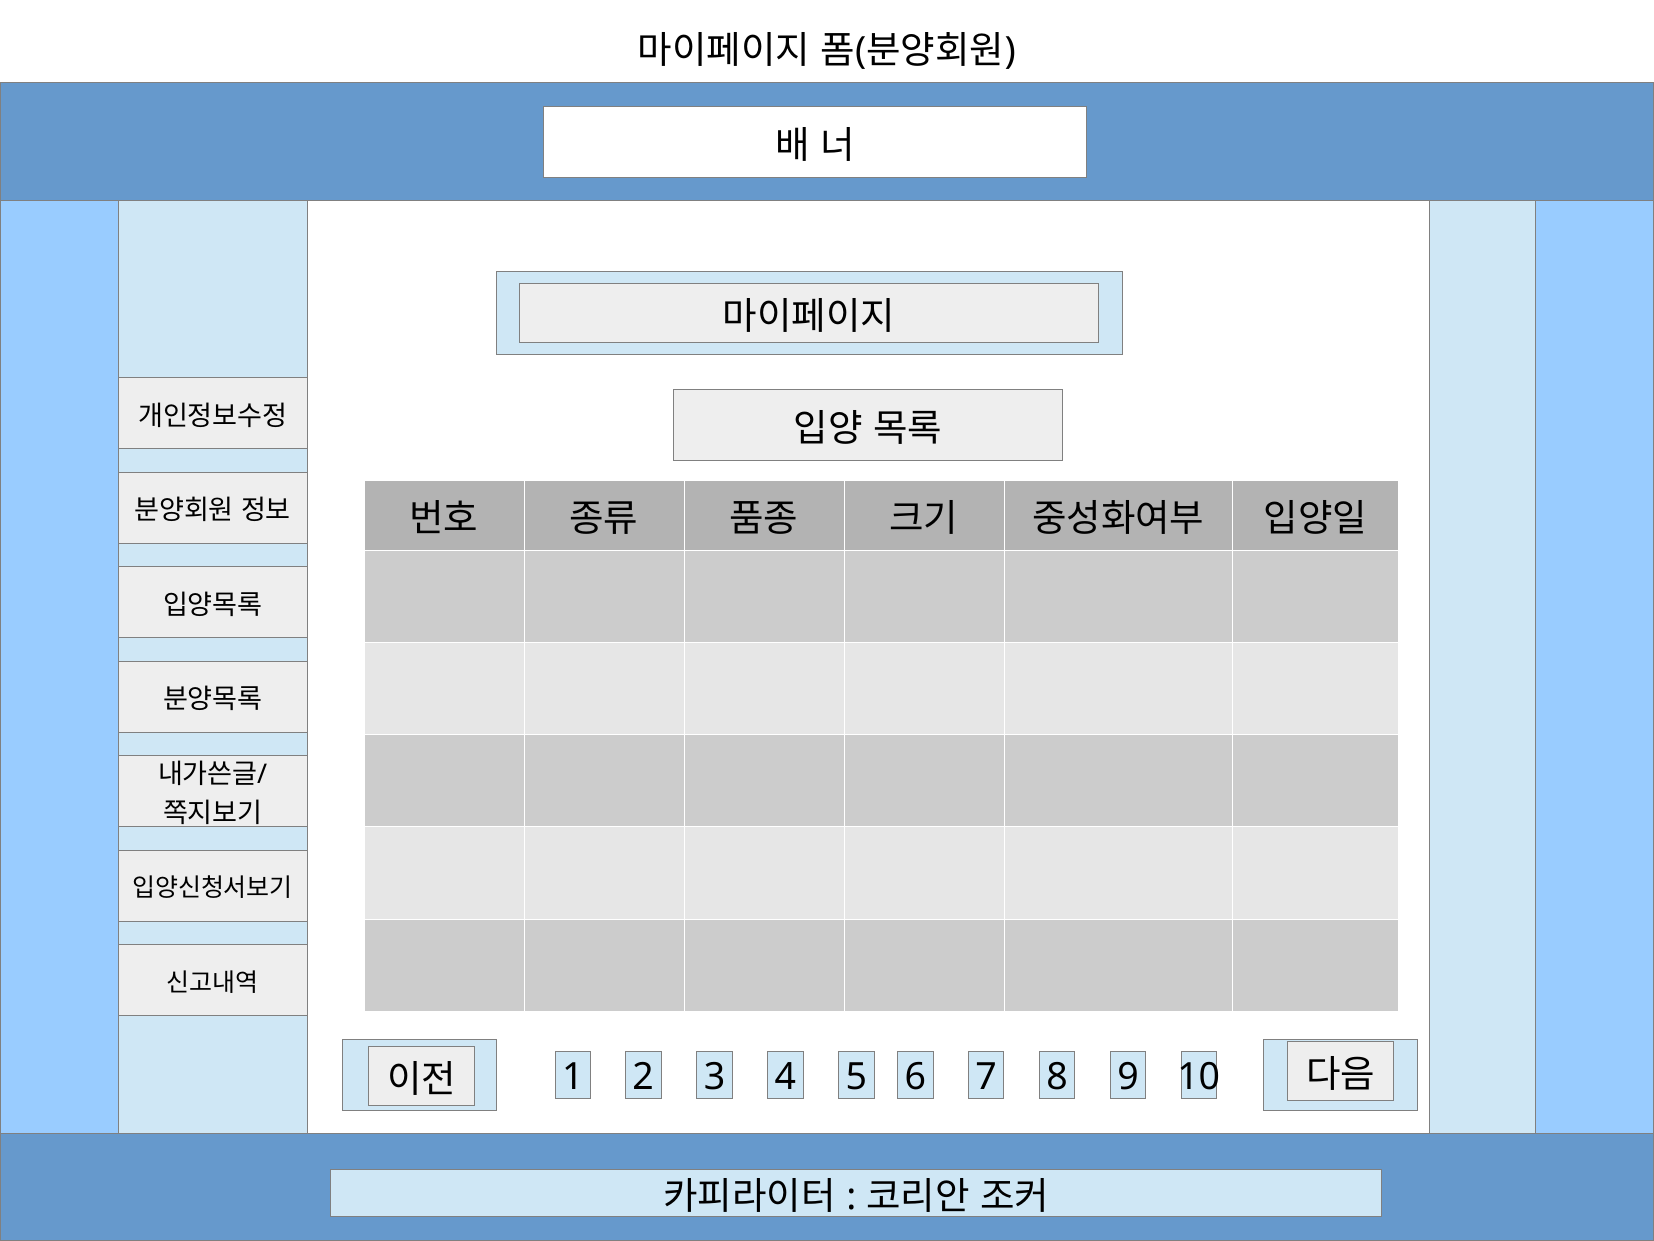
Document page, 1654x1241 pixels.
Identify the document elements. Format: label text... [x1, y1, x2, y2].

text_box 분양목록 [118, 661, 308, 733]
text_box 마이페이지 폼(분양회원) [602, 13, 1052, 71]
table_header 종류 [525, 481, 684, 550]
text_box 입양 목록 [673, 389, 1063, 461]
text_box 6 [897, 1051, 934, 1099]
table_header 중성화여부 [1005, 481, 1232, 550]
table_cell [1233, 920, 1398, 1011]
table_cell [685, 643, 844, 734]
table_cell [525, 827, 684, 919]
text_box 7 [968, 1051, 1004, 1099]
table_cell [525, 735, 684, 826]
text_box 3 [696, 1051, 733, 1099]
text_box 8 [1039, 1051, 1075, 1099]
table_header 크기 [845, 481, 1004, 550]
table_cell [1233, 735, 1398, 826]
text_box 카피라이터 : 코리안 조커 [330, 1169, 1382, 1217]
text_box 2 [625, 1051, 662, 1099]
text_box 내가쓴글/ 쪽지보기 [118, 755, 308, 827]
table_cell [365, 551, 524, 642]
table_cell [845, 735, 1004, 826]
table_cell [1233, 643, 1398, 734]
text_box [0, 82, 1654, 1241]
text_box 4 [767, 1051, 804, 1099]
table_cell [1005, 735, 1232, 826]
text_box 마이페이지 [519, 283, 1099, 343]
text_box 1 [555, 1051, 591, 1099]
text_box 분양회원 정보 [118, 472, 308, 544]
text_box 다음 [1287, 1041, 1394, 1101]
table_cell [845, 551, 1004, 642]
table_cell [1005, 920, 1232, 1011]
table_cell [1233, 551, 1398, 642]
table_cell [365, 827, 524, 919]
text_box 9 [1110, 1051, 1146, 1099]
table_cell [845, 920, 1004, 1011]
table_cell [685, 920, 844, 1011]
text_box 이전 [368, 1046, 475, 1106]
text_box 입양신청서보기 [118, 850, 308, 922]
table_cell [1005, 827, 1232, 919]
text_box 5 [838, 1051, 875, 1099]
table_cell [845, 643, 1004, 734]
table_cell [1233, 827, 1398, 919]
table_cell [365, 920, 524, 1011]
table_header 입양일 [1233, 481, 1398, 550]
table_cell [685, 551, 844, 642]
text_box 10 [1203, 1065, 1214, 1087]
text_box 10 [1181, 1051, 1217, 1099]
table_header 품종 [685, 481, 844, 550]
table_cell [1005, 643, 1232, 734]
table_cell [525, 551, 684, 642]
table_cell [365, 735, 524, 826]
table_cell [525, 643, 684, 734]
text_box 개인정보수정 [118, 377, 308, 449]
text_box 신고내역 [118, 944, 308, 1016]
table_cell [685, 827, 844, 919]
text_box 입양목록 [118, 566, 308, 638]
table_cell [365, 643, 524, 734]
table_cell [685, 735, 844, 826]
table_cell [525, 920, 684, 1011]
table_cell [1005, 551, 1232, 642]
table_cell [845, 827, 1004, 919]
table_header 번호 [365, 481, 524, 550]
text_box 배 너 [543, 106, 1087, 178]
